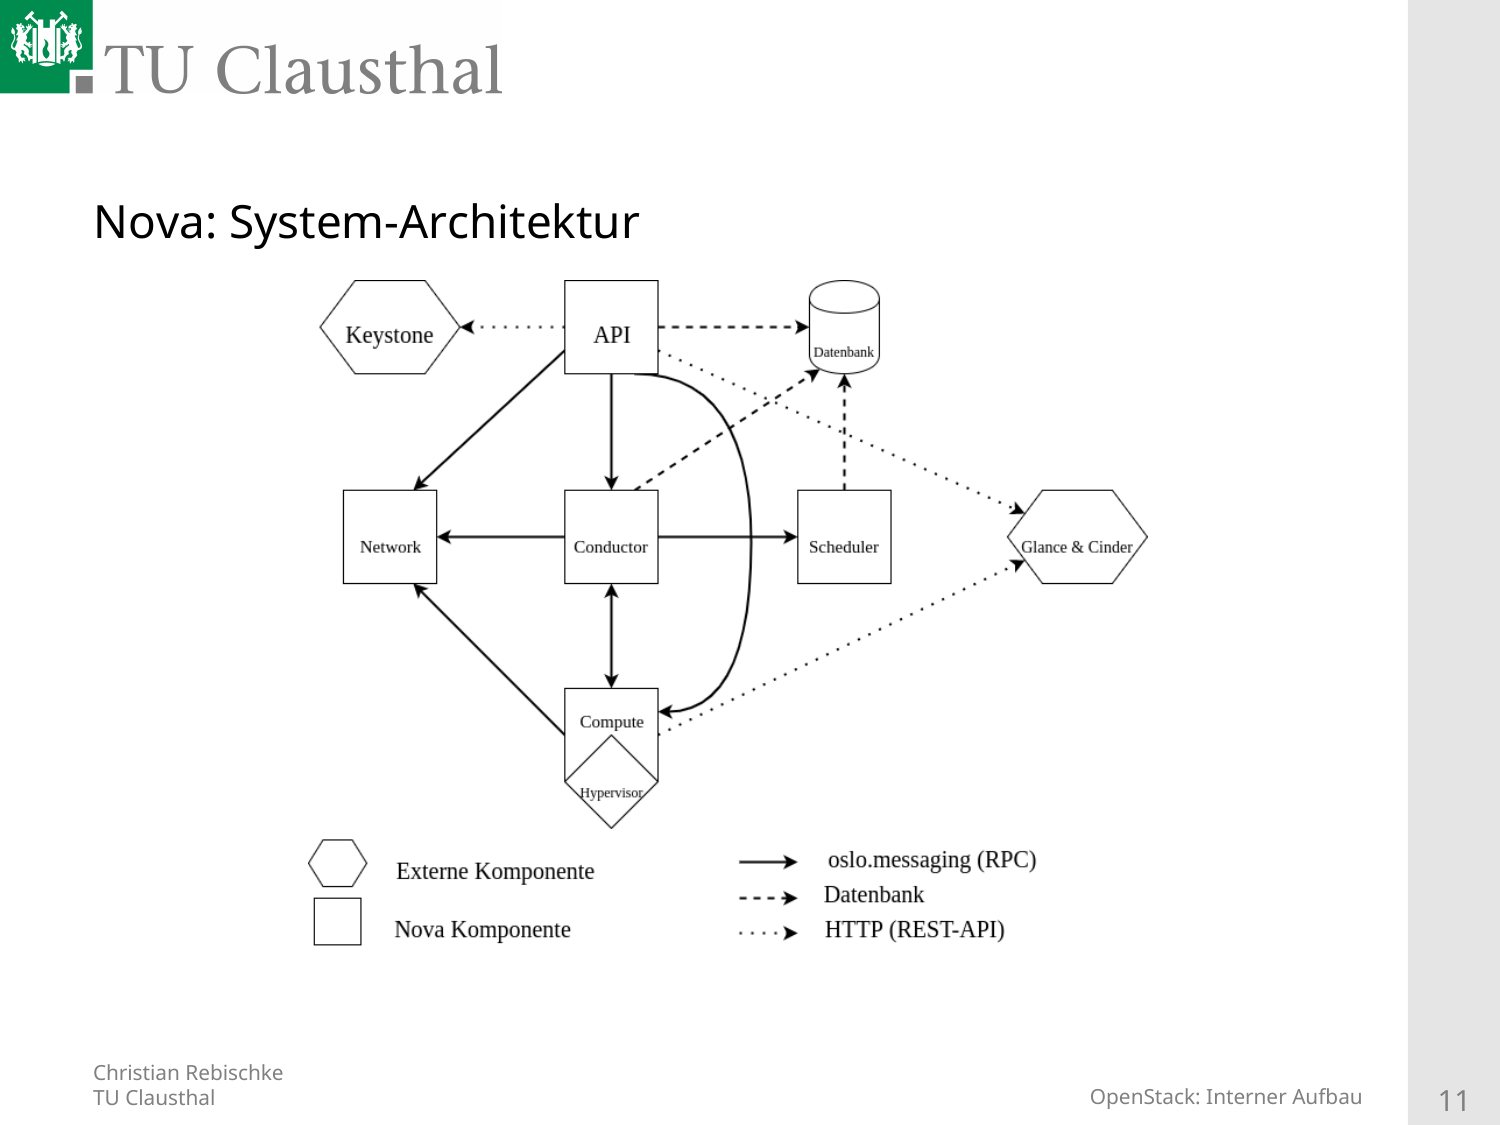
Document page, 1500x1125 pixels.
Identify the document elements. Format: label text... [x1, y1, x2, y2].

picture [0, 0, 502, 94]
title Nova: System-Architektur [79, 184, 1375, 279]
picture [308, 280, 1148, 949]
